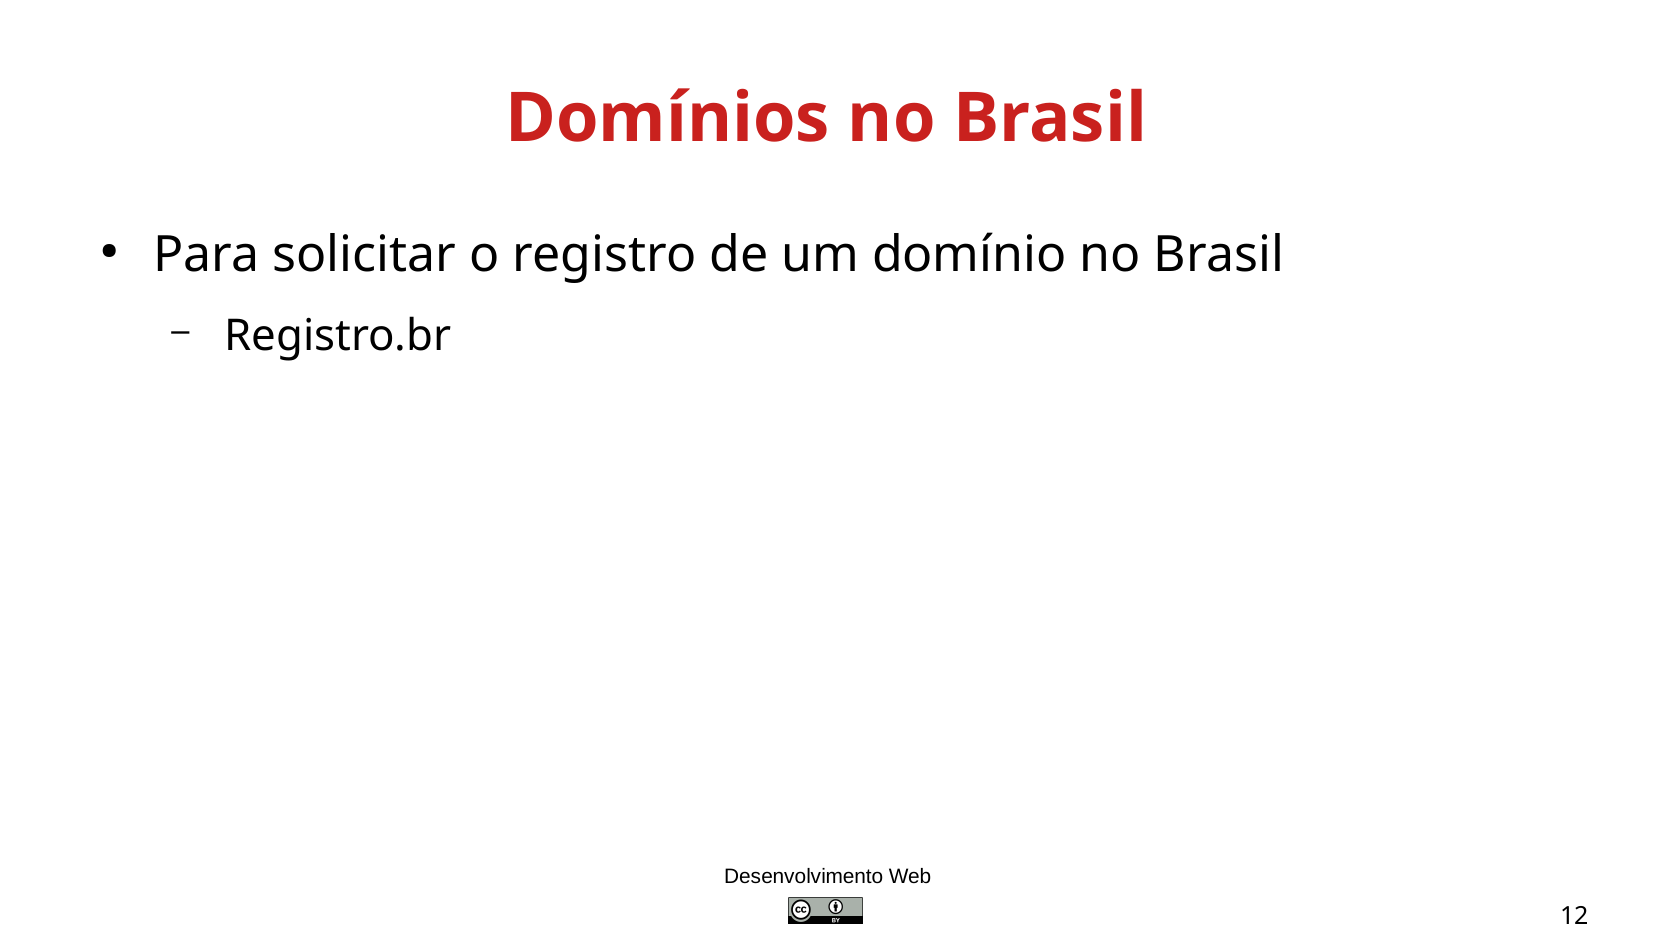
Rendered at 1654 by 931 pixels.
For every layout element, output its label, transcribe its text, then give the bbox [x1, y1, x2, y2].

title Domínios no Brasil [82, 37, 1571, 193]
list Para solicitar o registro de um domínio no Brasil Registro.br [82, 217, 1571, 851]
picture [788, 897, 863, 924]
